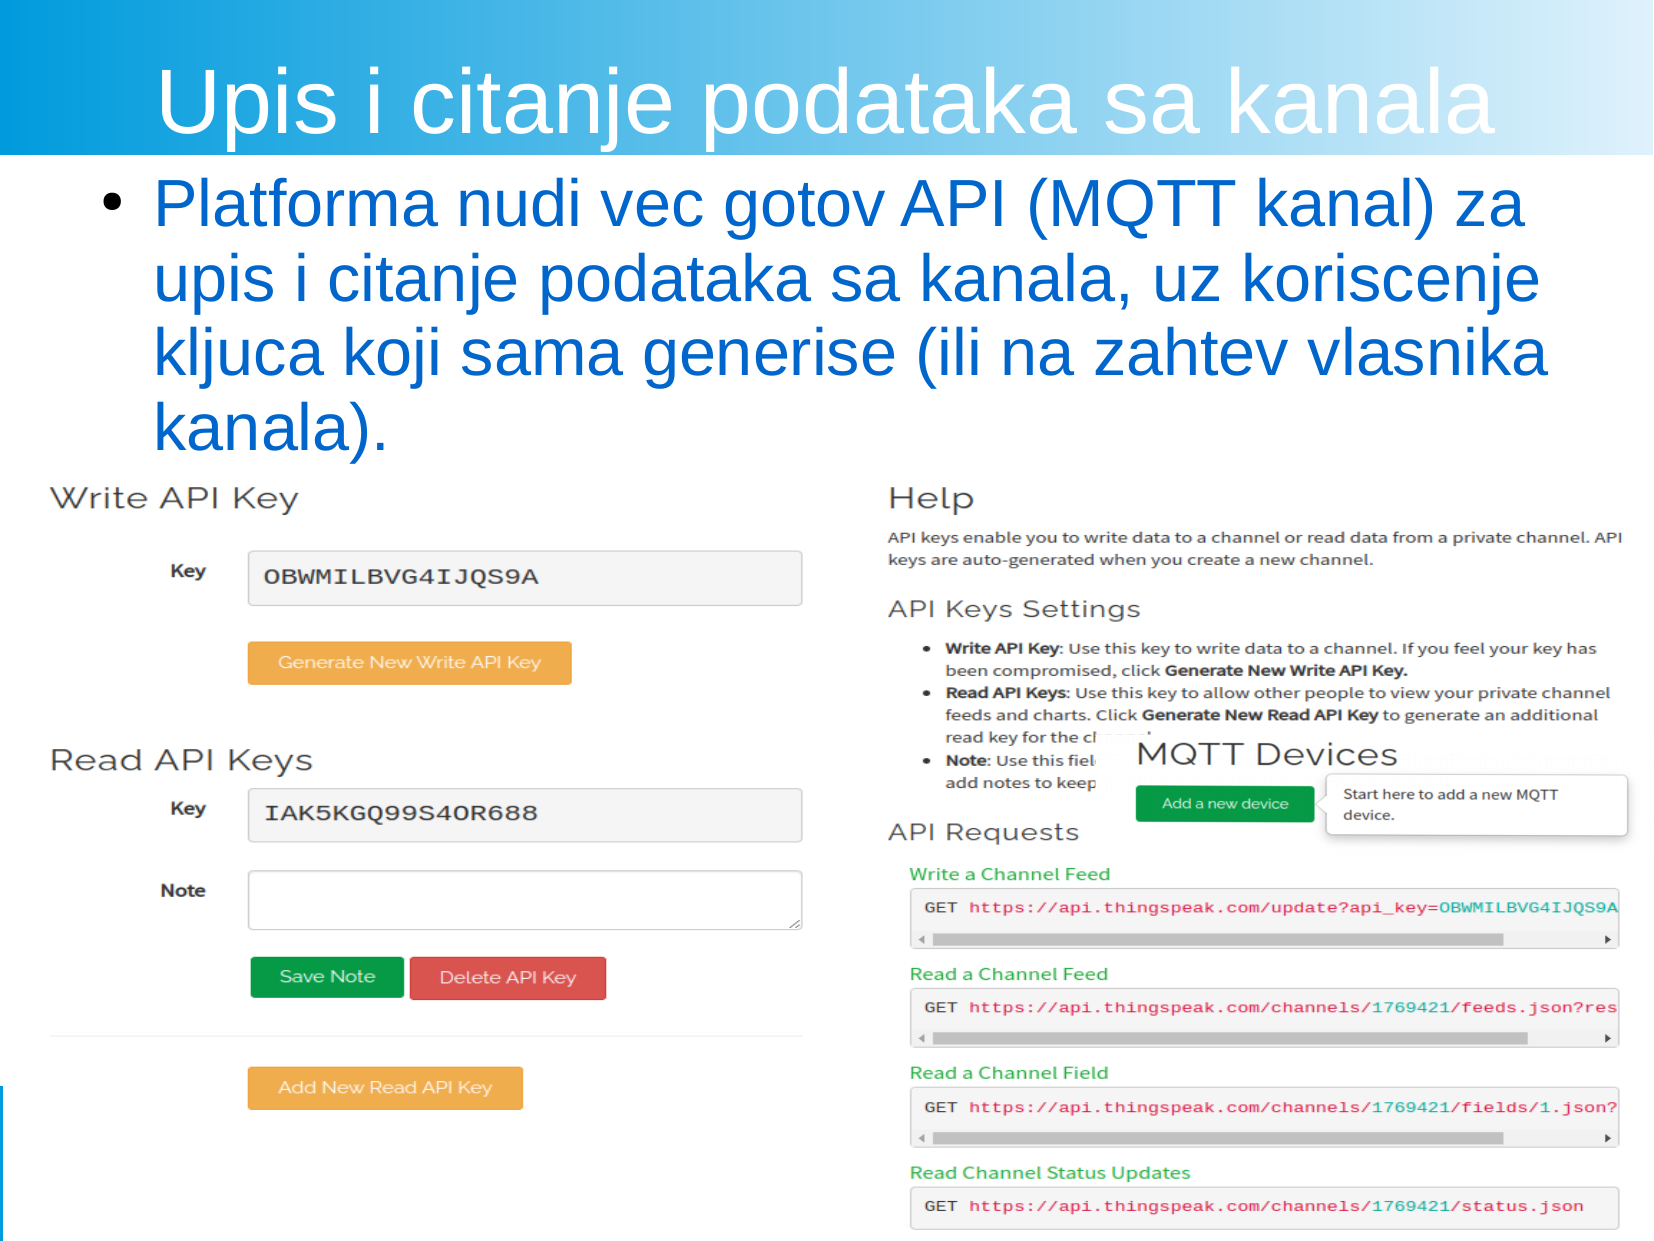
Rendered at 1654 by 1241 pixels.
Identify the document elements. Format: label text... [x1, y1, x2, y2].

picture [3, 464, 1654, 1241]
title Upis i citanje podataka sa kanala [82, 49, 1571, 155]
list Platforma nudi vec gotov API (MQTT kanal) za upis i citanje podataka sa kanala, uz koriscenje kljuca koji sama generise (ili na zahtev vlasnika kanala). [82, 165, 1571, 464]
